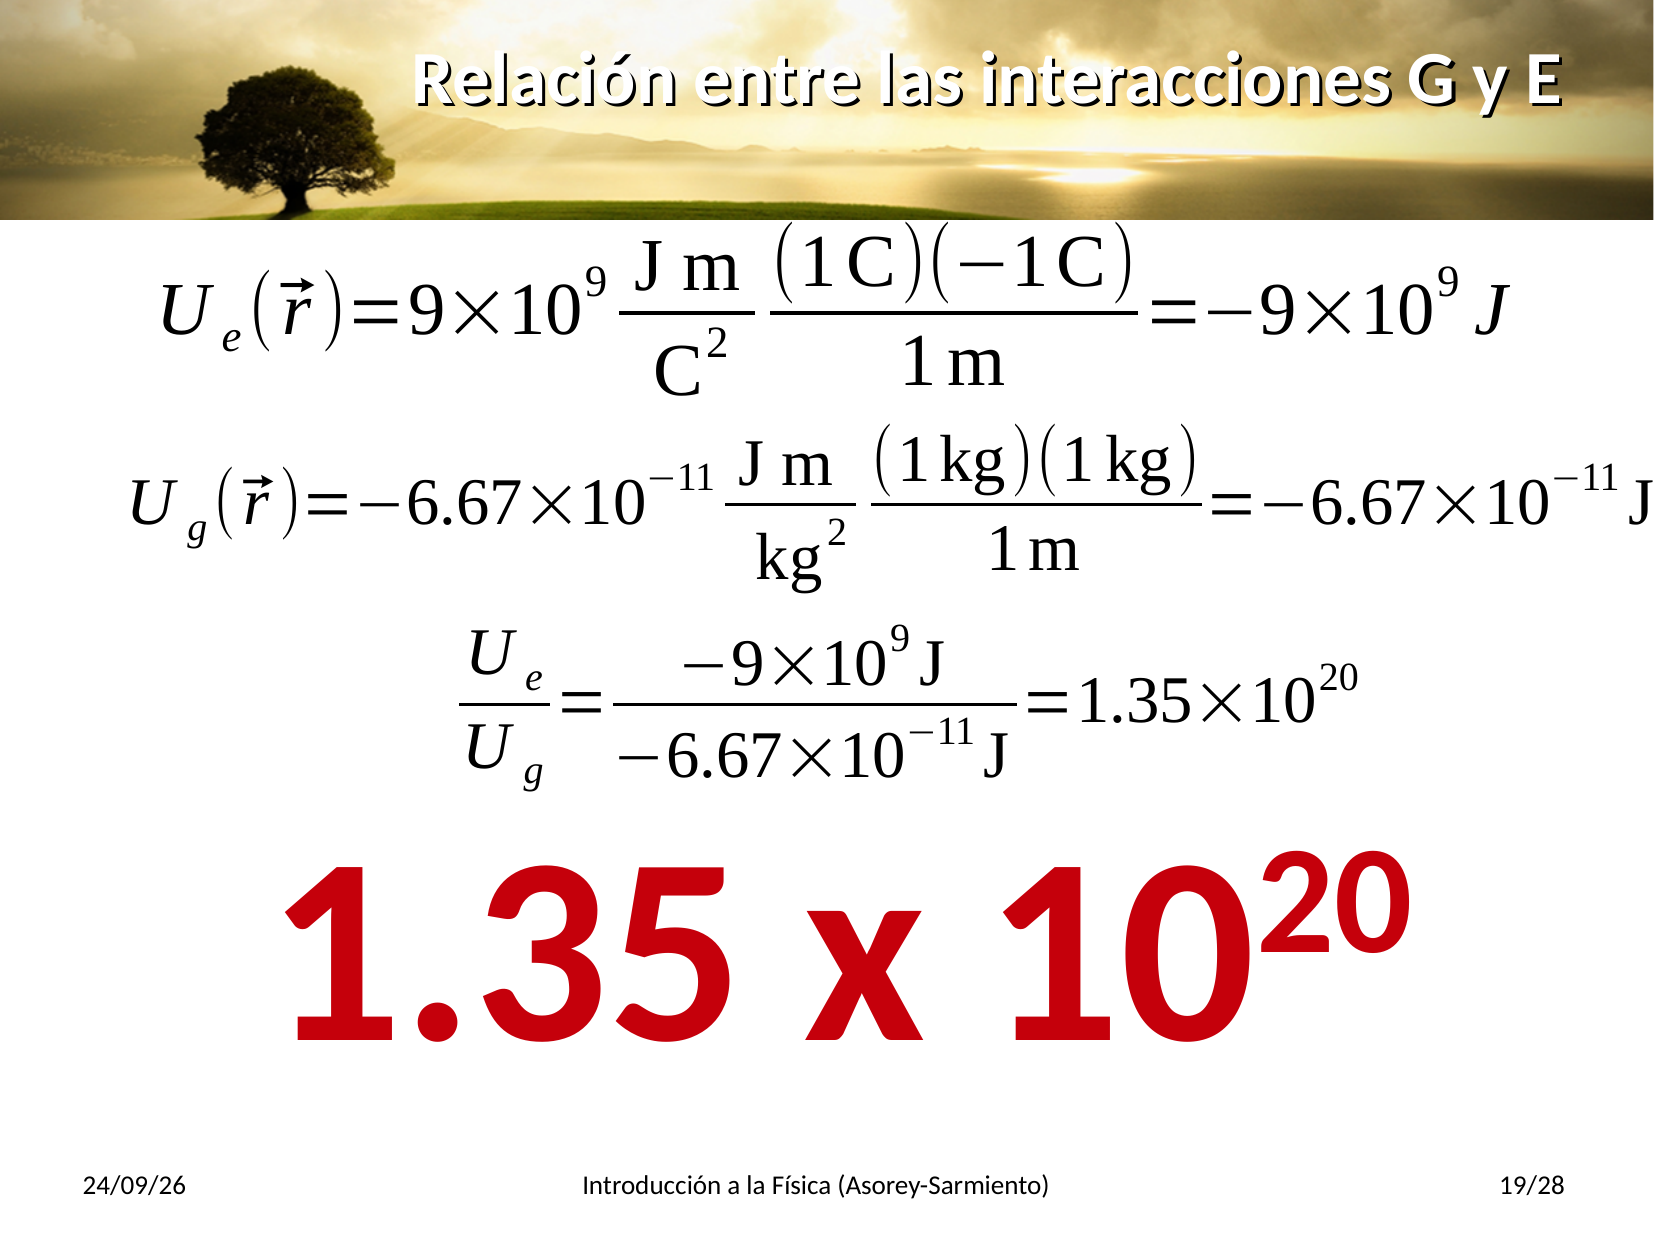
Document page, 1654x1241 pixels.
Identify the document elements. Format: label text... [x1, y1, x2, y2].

title 1.35 x 1020 [165, 836, 1516, 1108]
chart [120, 420, 1654, 594]
chart [450, 615, 1367, 794]
title Relación entre las interacciones G y E [75, 19, 1564, 151]
picture [0, 0, 1654, 220]
chart [150, 217, 1526, 412]
